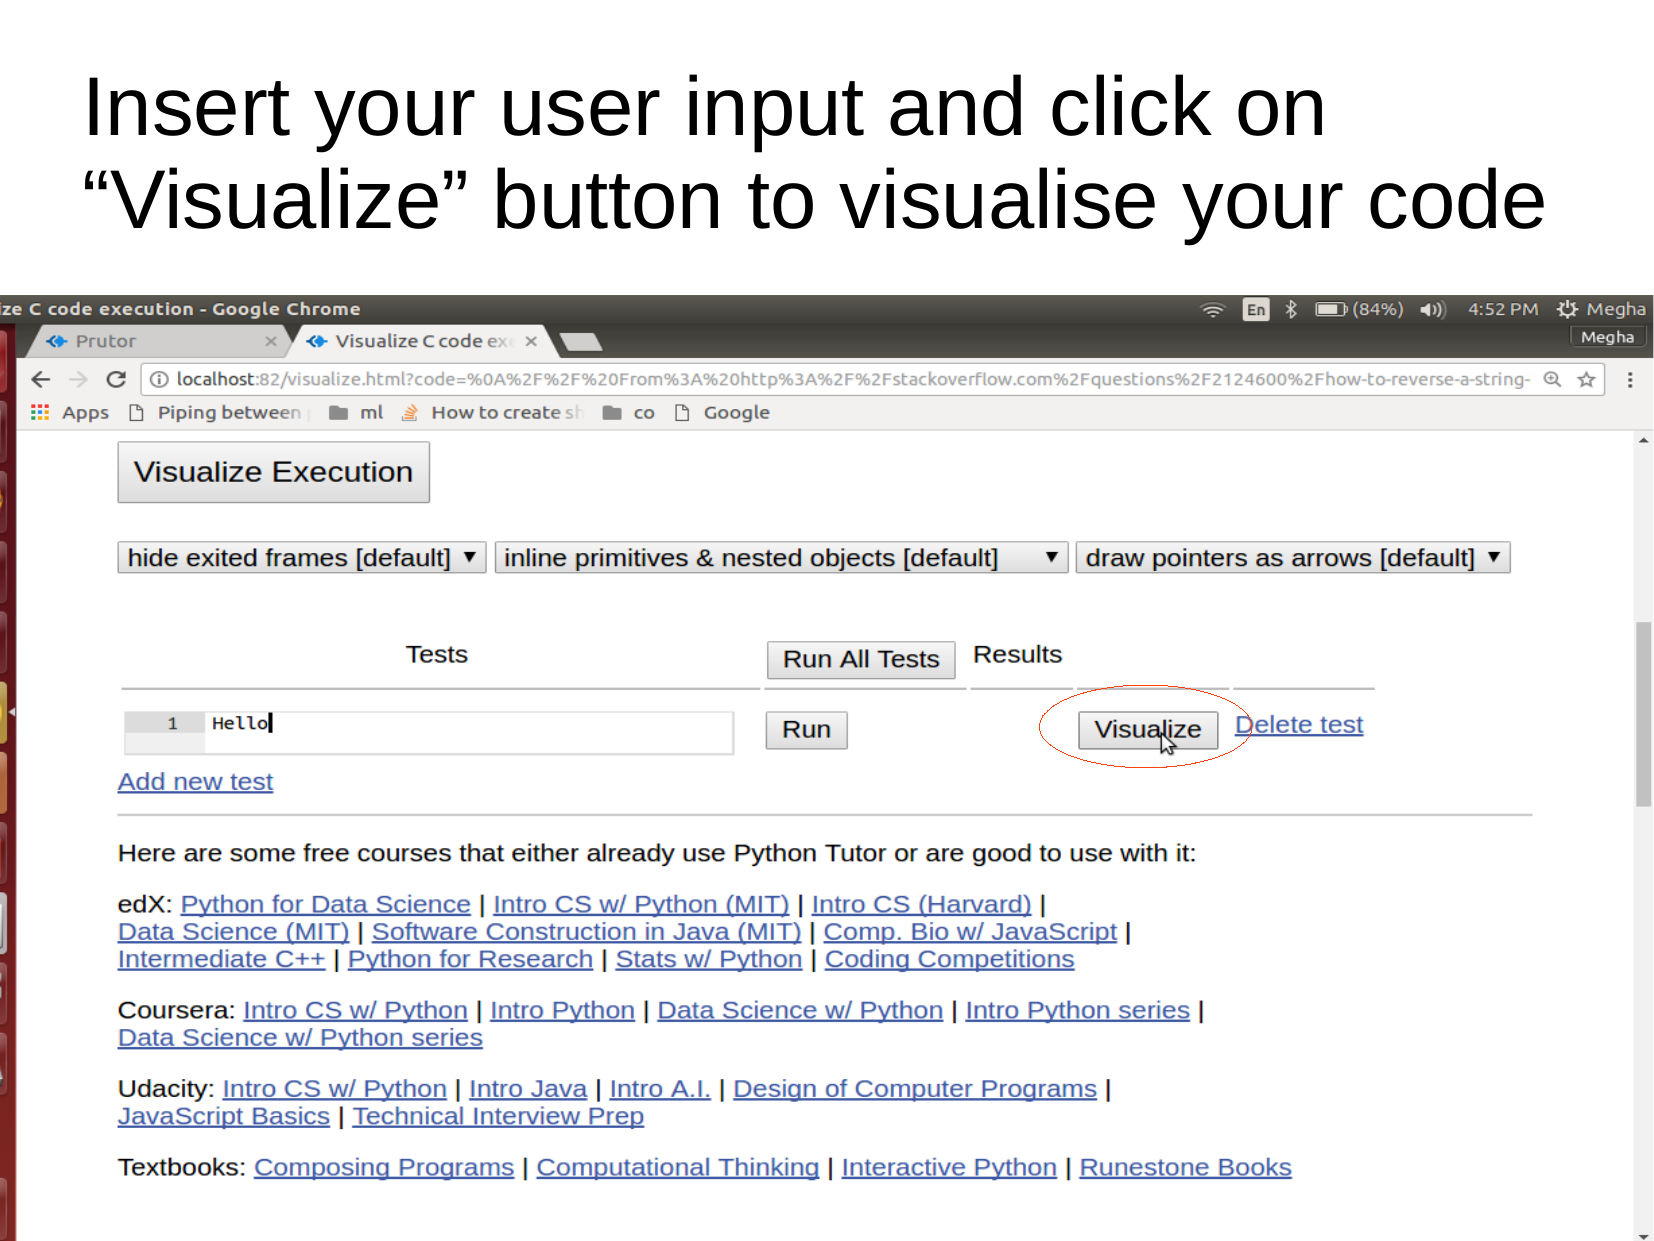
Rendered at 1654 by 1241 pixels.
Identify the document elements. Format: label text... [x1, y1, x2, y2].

picture [0, 295, 1654, 1241]
title Insert your user input and click on “Visualize” button to visualise your code [82, 49, 1571, 257]
